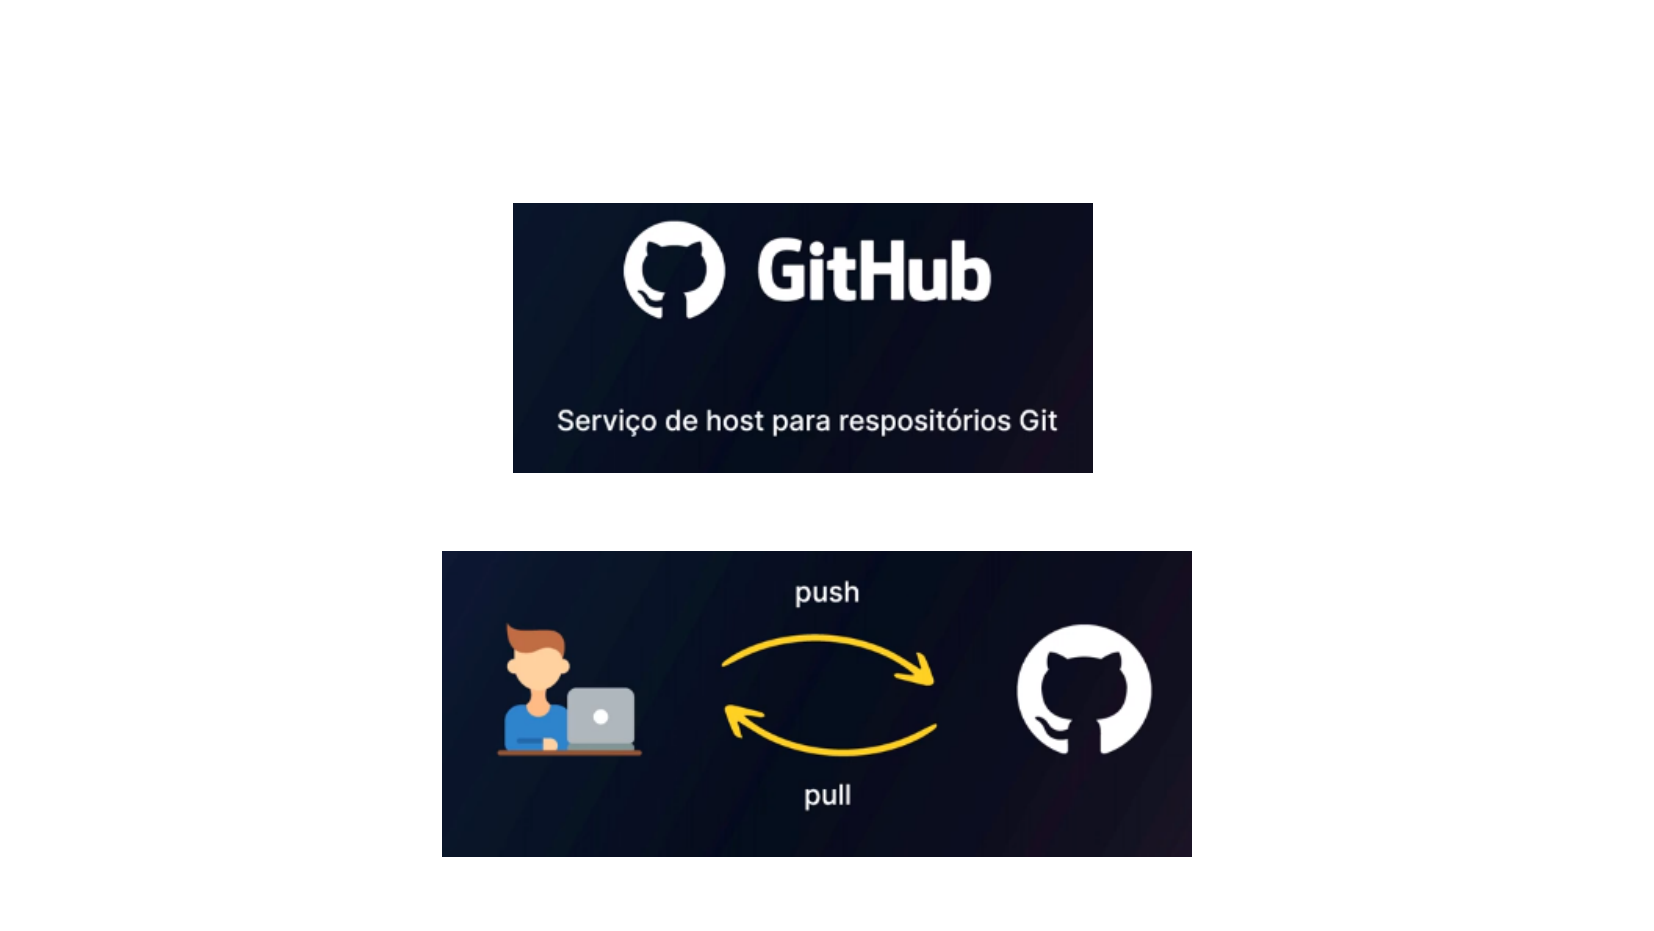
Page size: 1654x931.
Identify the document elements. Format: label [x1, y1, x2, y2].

picture [513, 203, 1093, 473]
picture [442, 551, 1192, 857]
